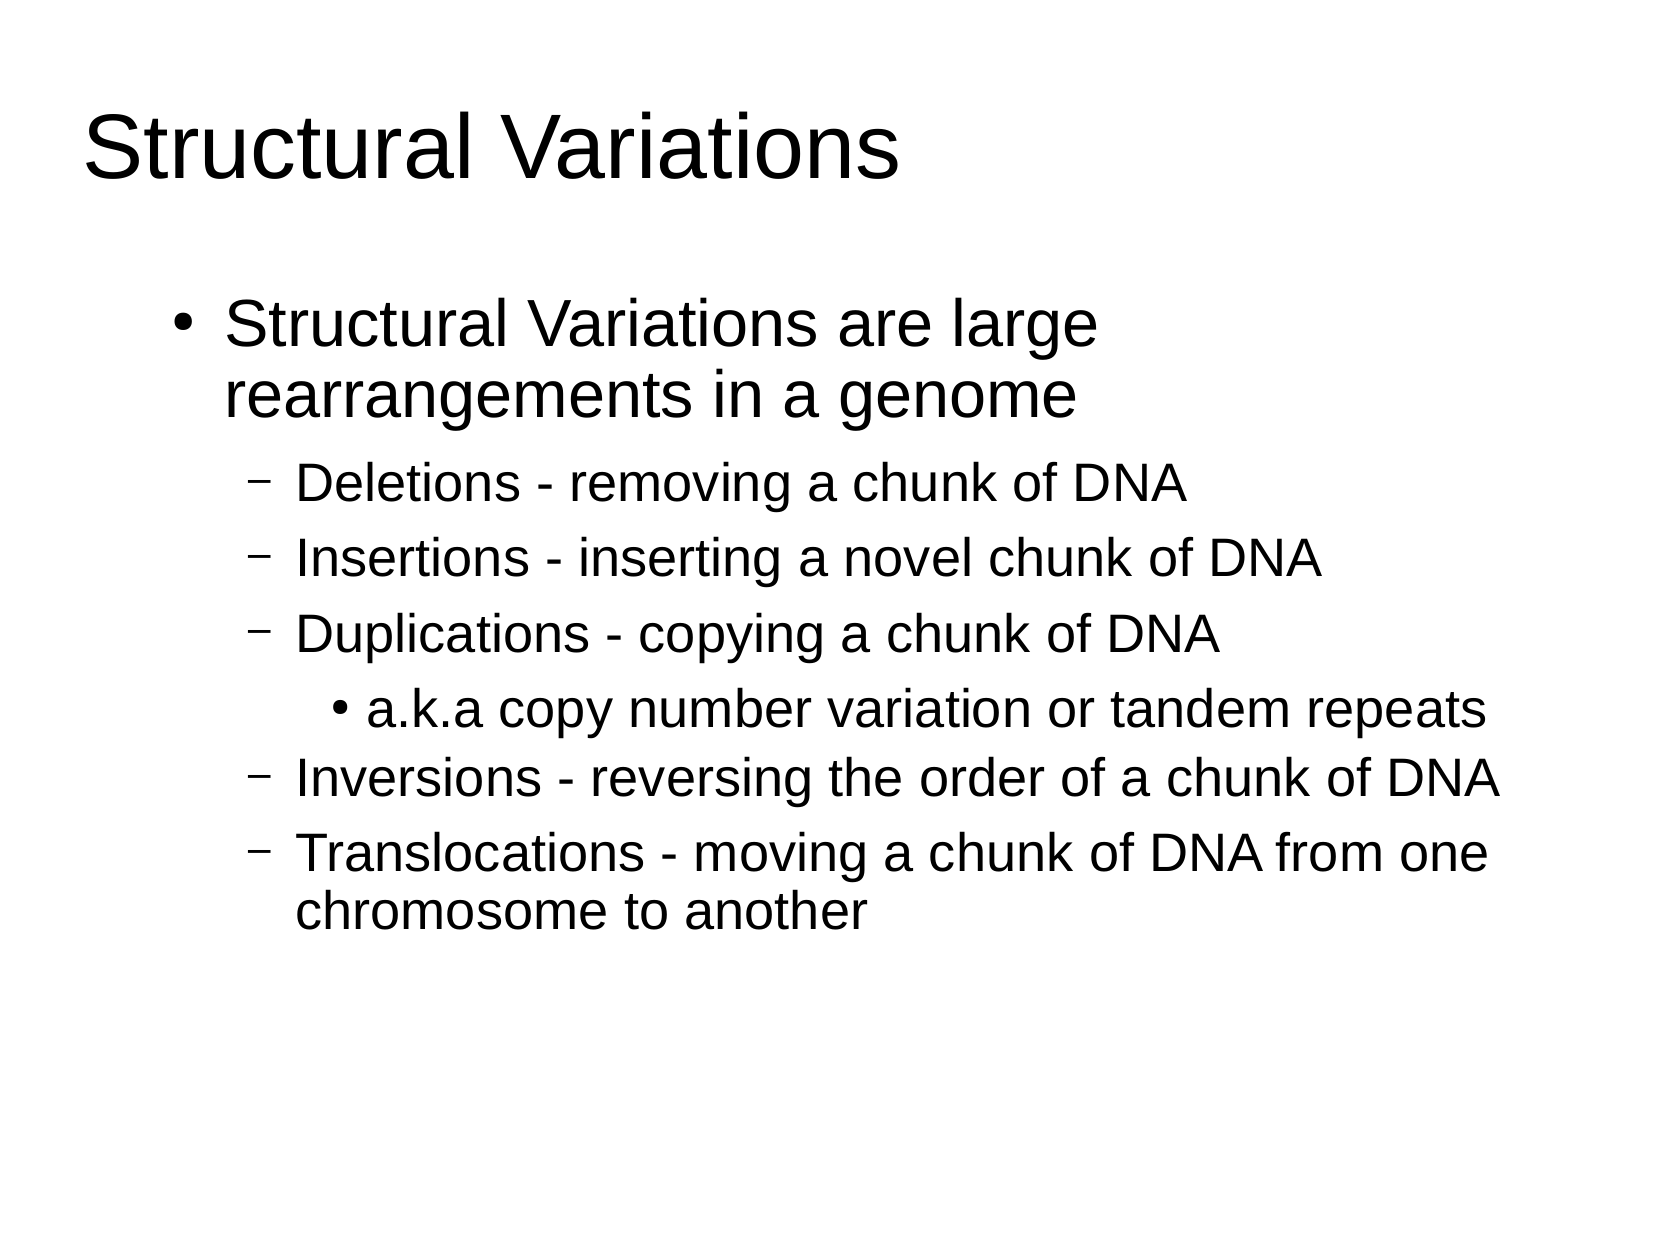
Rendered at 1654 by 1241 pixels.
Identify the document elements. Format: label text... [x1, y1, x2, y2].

title Structural Variations [82, 43, 1571, 251]
list Structural Variations are large rearrangements in a genome Deletions - removing a chunk of DNA Insertions - inserting a novel chunk of DNA Duplications - copying a chunk of DNA a.k.a copy number variation or tandem repeats Inversions - reversing the order of a chunk of DNA Translocations - moving a chunk of DNA from one chromosome to another [82, 290, 1571, 1109]
